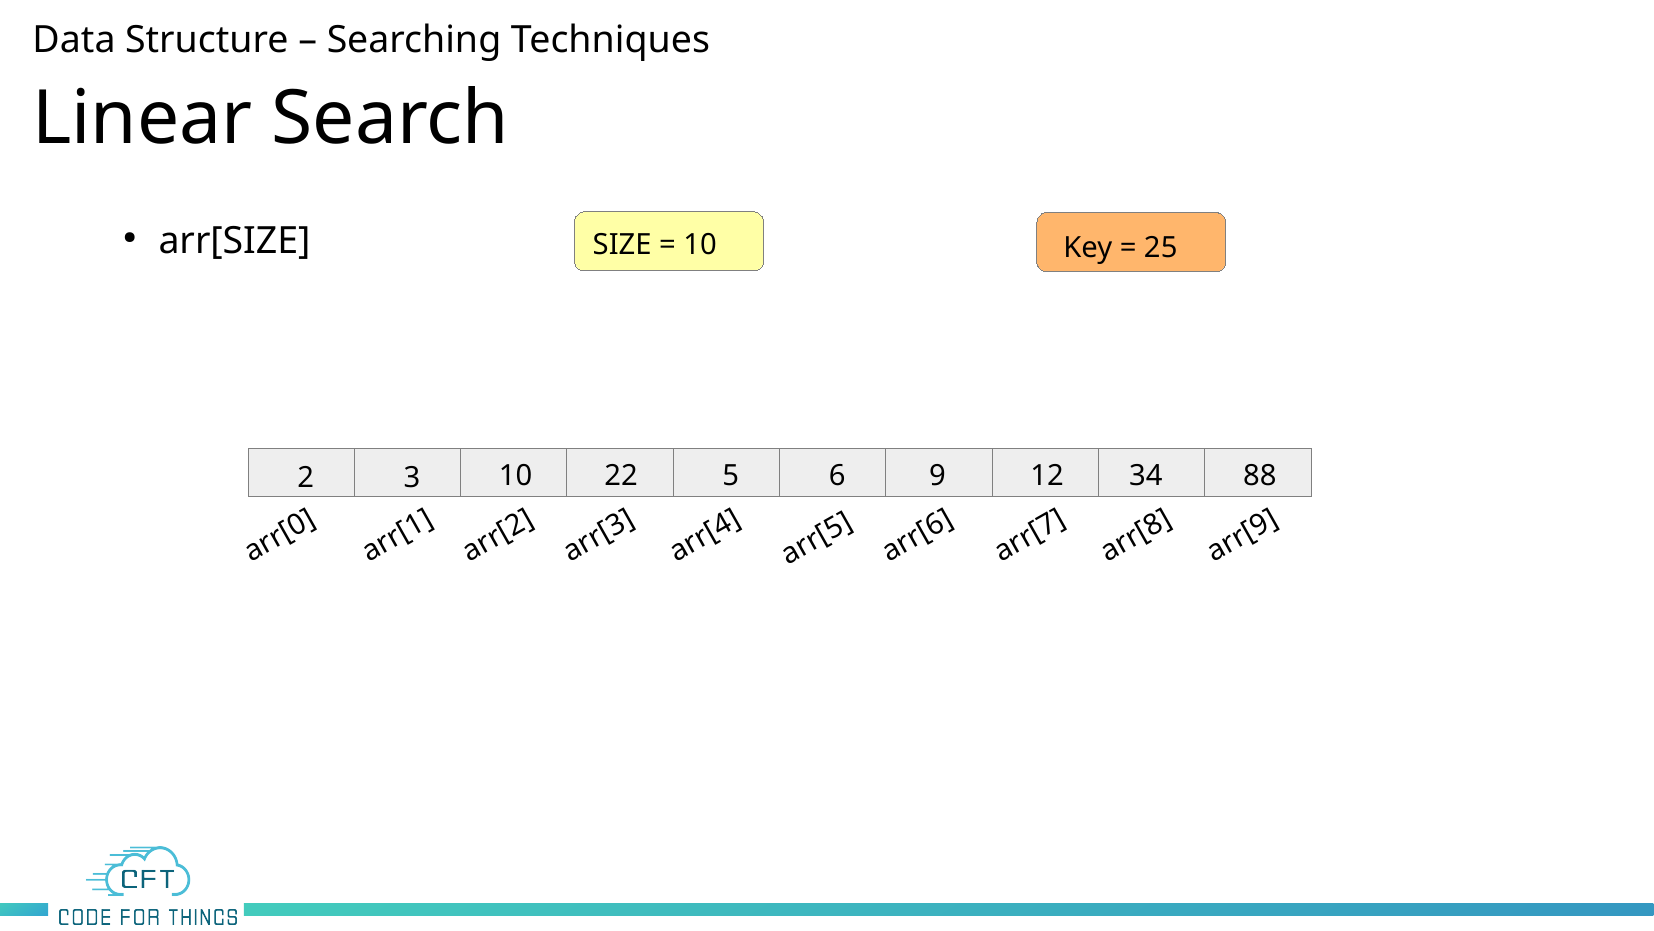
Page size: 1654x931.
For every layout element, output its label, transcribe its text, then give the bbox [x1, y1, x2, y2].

text_box [963, 448, 1015, 497]
text_box 2 [282, 448, 331, 498]
text_box [1296, 448, 1312, 497]
text_box arr[SIZE] [108, 205, 353, 272]
text_box [1182, 448, 1228, 497]
text_box arr[3] [537, 484, 680, 588]
text_box [657, 448, 707, 497]
text_box [438, 448, 484, 497]
text_box 22 [589, 446, 657, 497]
text_box 5 [707, 446, 756, 497]
text_box [331, 448, 388, 497]
text_box arr[7] [971, 475, 1111, 588]
text_box SIZE = 10 [577, 215, 758, 265]
text_box [756, 448, 814, 497]
text_box arr[9] [1181, 476, 1323, 588]
text_box 34 [1114, 446, 1182, 497]
text_box arr[8] [1079, 472, 1213, 588]
text_box arr[5] [756, 475, 898, 591]
text_box arr[4] [647, 472, 786, 588]
text_box 9 [914, 446, 963, 497]
text_box Key = 25 [1048, 218, 1229, 268]
text_box [1083, 448, 1114, 497]
text_box [574, 211, 764, 271]
text_box [1036, 212, 1225, 272]
text_box [863, 448, 914, 497]
picture [59, 846, 237, 925]
text_box 88 [1228, 446, 1296, 497]
text_box arr[0] [218, 472, 360, 588]
text_box arr[6] [862, 472, 999, 588]
text_box [248, 448, 282, 497]
text_box 12 [1015, 446, 1083, 497]
text_box 10 [484, 446, 551, 497]
text_box [551, 448, 589, 497]
text_box arr[1] [336, 472, 473, 588]
text_box 6 [814, 446, 863, 497]
title Data Structure – Searching Techniques Linear Search [32, 12, 1184, 166]
text_box 3 [388, 448, 438, 498]
text_box arr[2] [437, 475, 574, 588]
